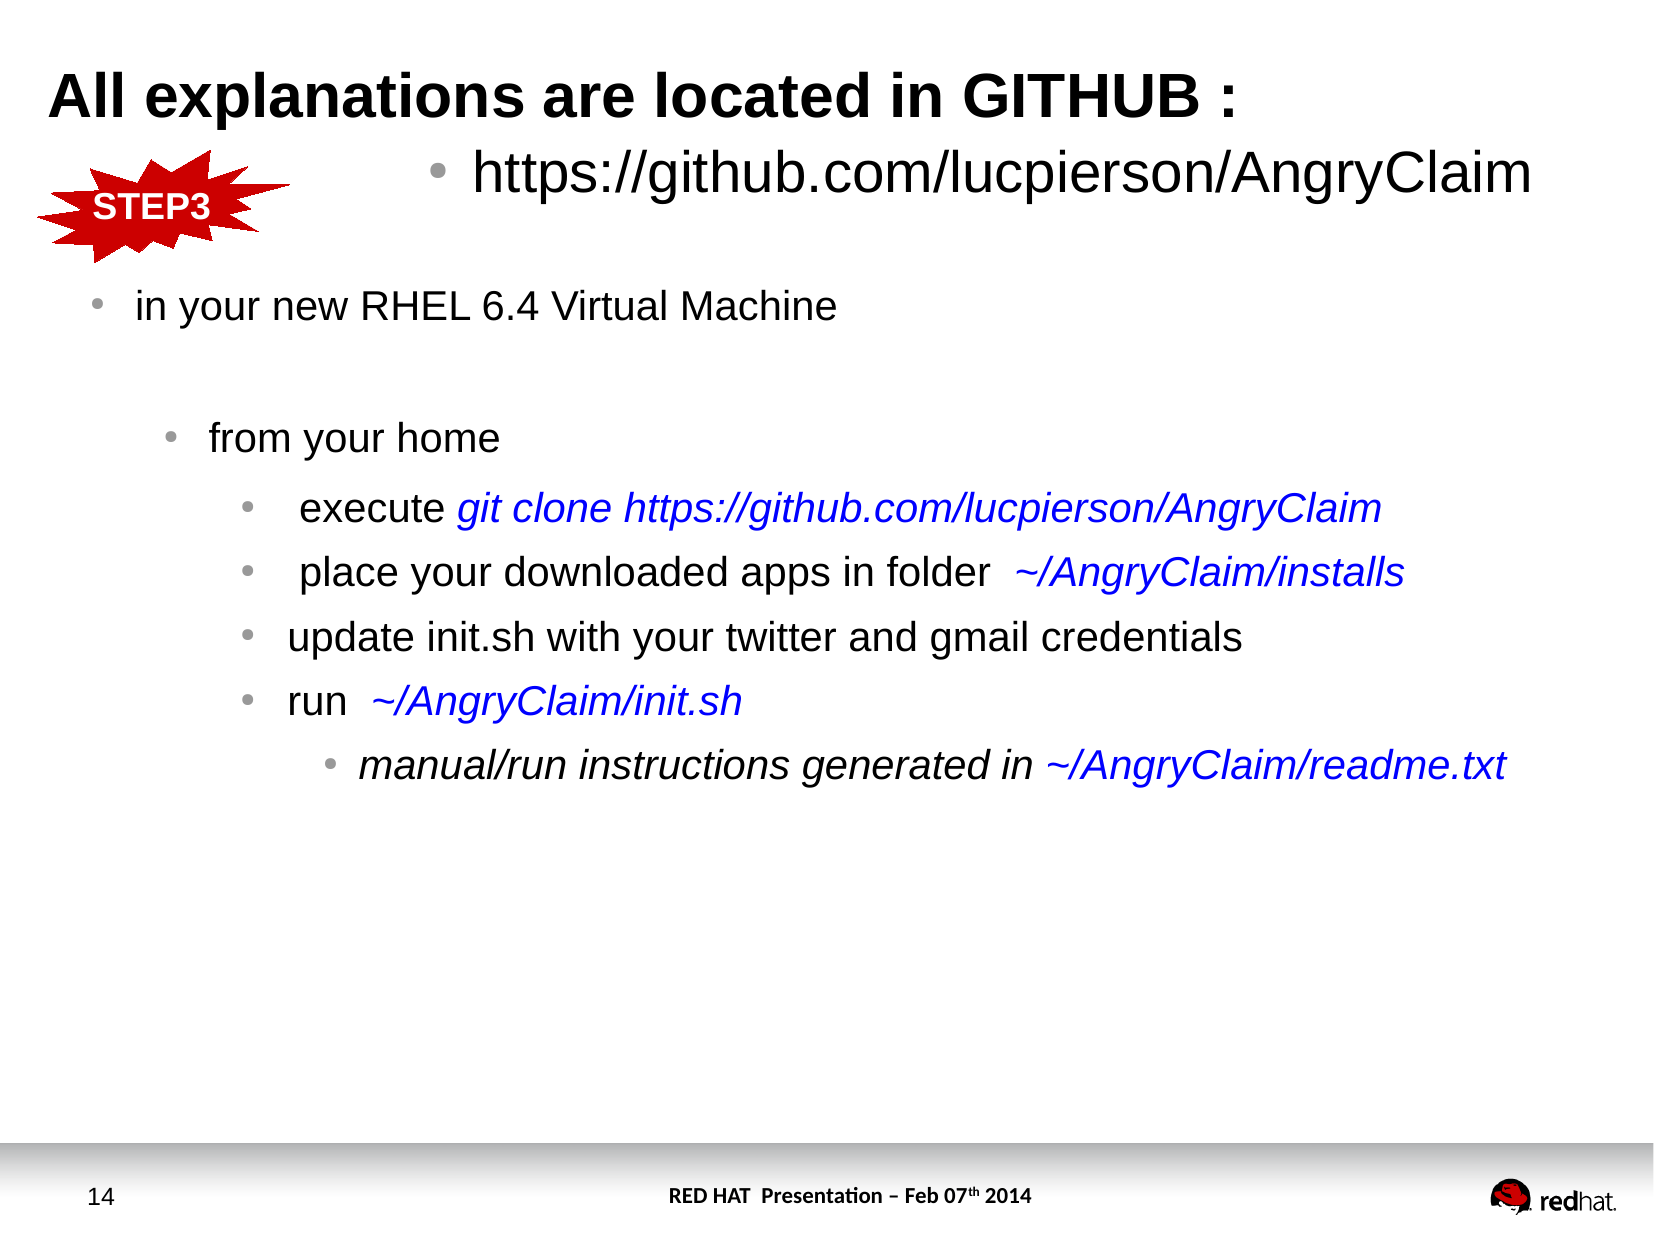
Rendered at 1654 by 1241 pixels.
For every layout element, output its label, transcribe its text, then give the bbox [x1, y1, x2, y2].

text_box STEP3 [37, 150, 290, 263]
list in your new RHEL 6.4 Virtual Machine from your home execute git clone https://github.com/lucpierson/AngryClaim place your downloaded apps in folder ~/AngryClaim/installs update init.sh with your twitter and gmail credentials run ~/AngryClaim/init.sh manual/run instructions generated in ~/AngryClaim/readme.txt [75, 282, 1613, 1051]
title All explanations are located in GITHUB : [47, 2, 1536, 190]
picture [0, 1143, 1654, 1241]
list https://github.com/lucpierson/AngryClaim [412, 140, 1576, 226]
